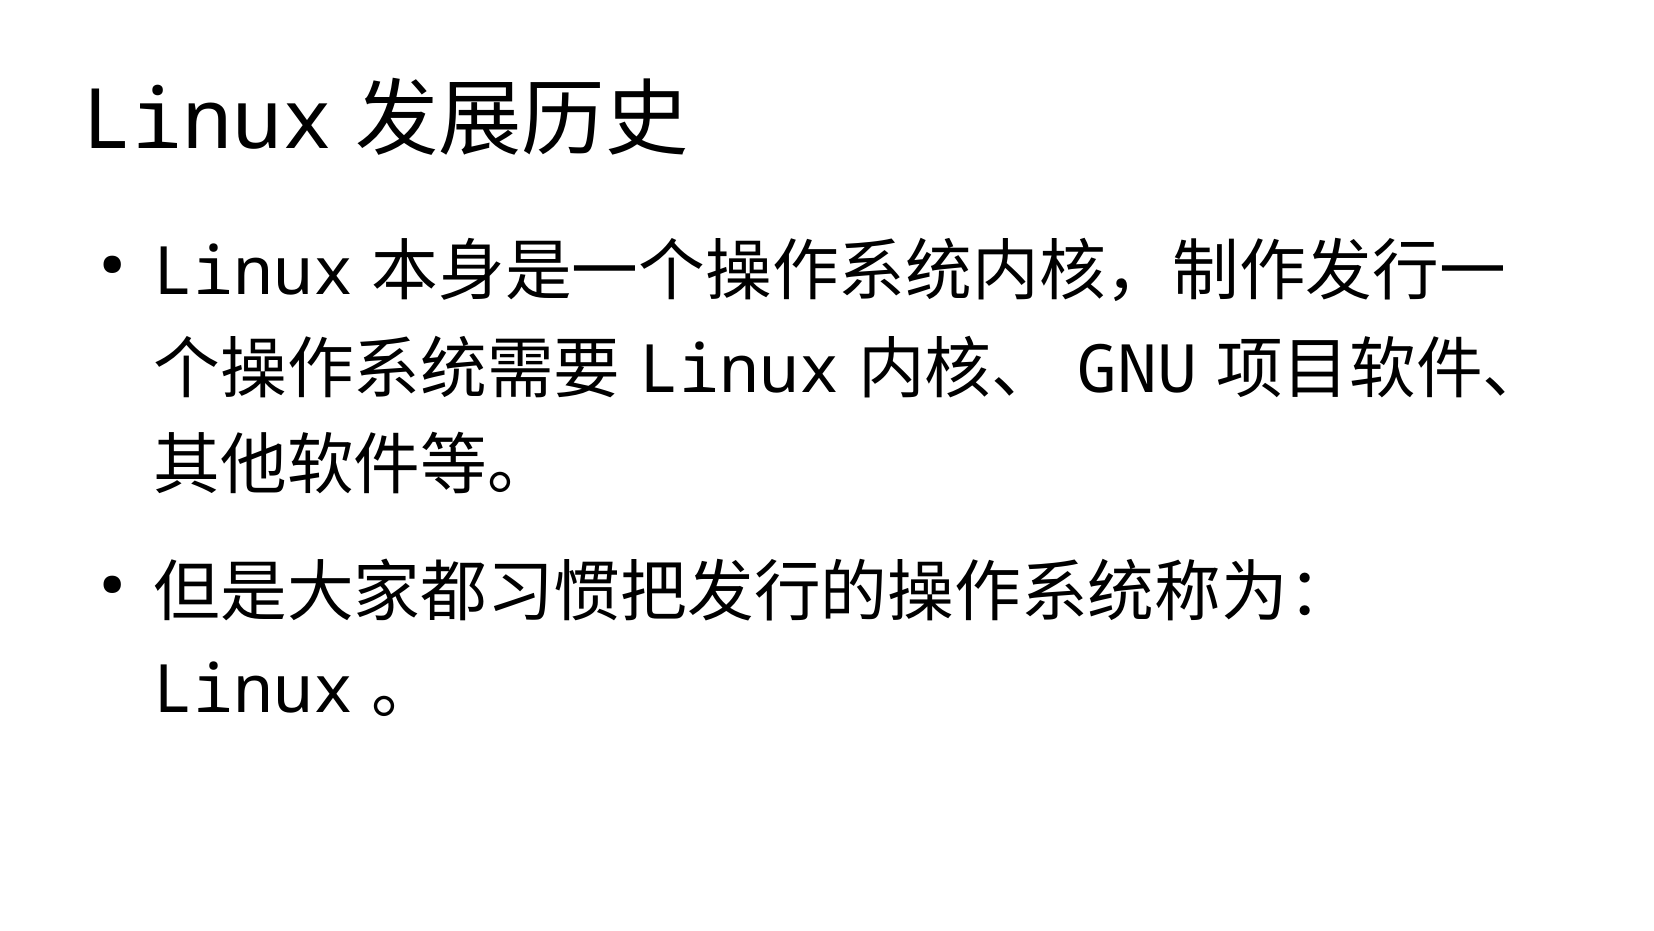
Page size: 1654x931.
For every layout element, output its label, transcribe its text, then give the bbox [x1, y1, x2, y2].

title Linux发展历史 [82, 37, 1571, 189]
list Linux本身是一个操作系统内核，制作发行一个操作系统需要Linux内核、GNU项目软件、其他软件等。 但是大家都习惯把发行的操作系统称为：Linux。 [82, 217, 1571, 780]
